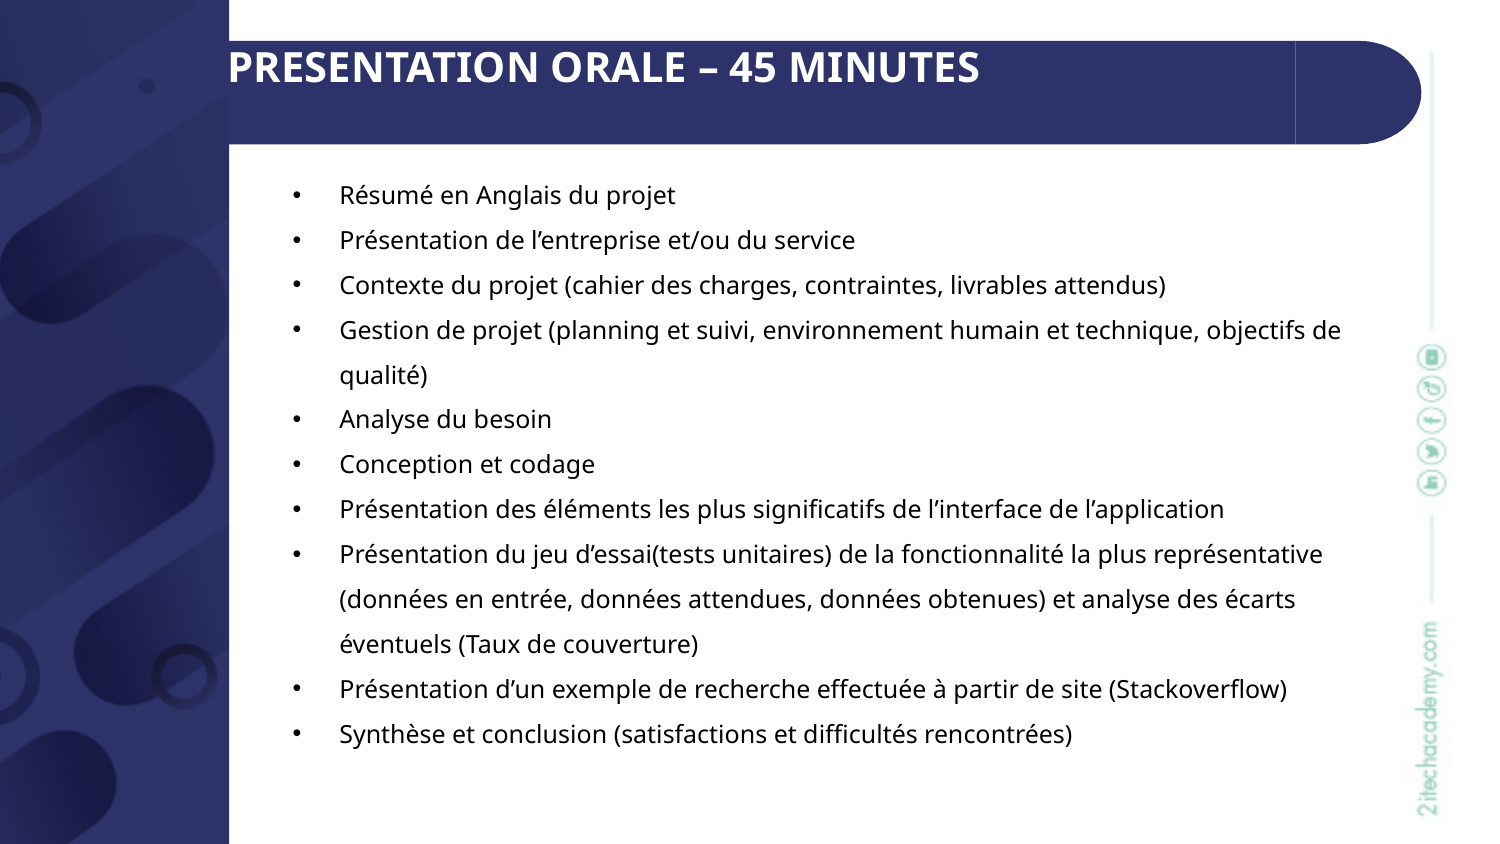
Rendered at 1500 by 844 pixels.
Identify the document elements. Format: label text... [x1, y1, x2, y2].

text_box PRESENTATION ORALE – 45 MINUTES [227, 40, 1295, 145]
text_box Résumé en Anglais du projet Présentation de l’entreprise et/ou du service Contexte du projet (cahier des charges, contraintes, livrables attendus) Gestion de projet (planning et suivi, environnement humain et technique, objectifs de qualité) Analyse du besoin Conception et codage Présentation des éléments les plus significatifs de l’interface de l’application Présentation du jeu d’essai(tests unitaires) de la fonctionnalité la plus représentative (données en entrée, données attendues, données obtenues) et analyse des écarts éventuels (Taux de couverture) Présentation d’un exemple de recherche effectuée à partir de site (Stackoverflow) Synthèse et conclusion (satisfactions et difficultés rencontrées) [277, 157, 1393, 756]
picture [0, 0, 1500, 844]
text_box [1295, 40, 1422, 145]
